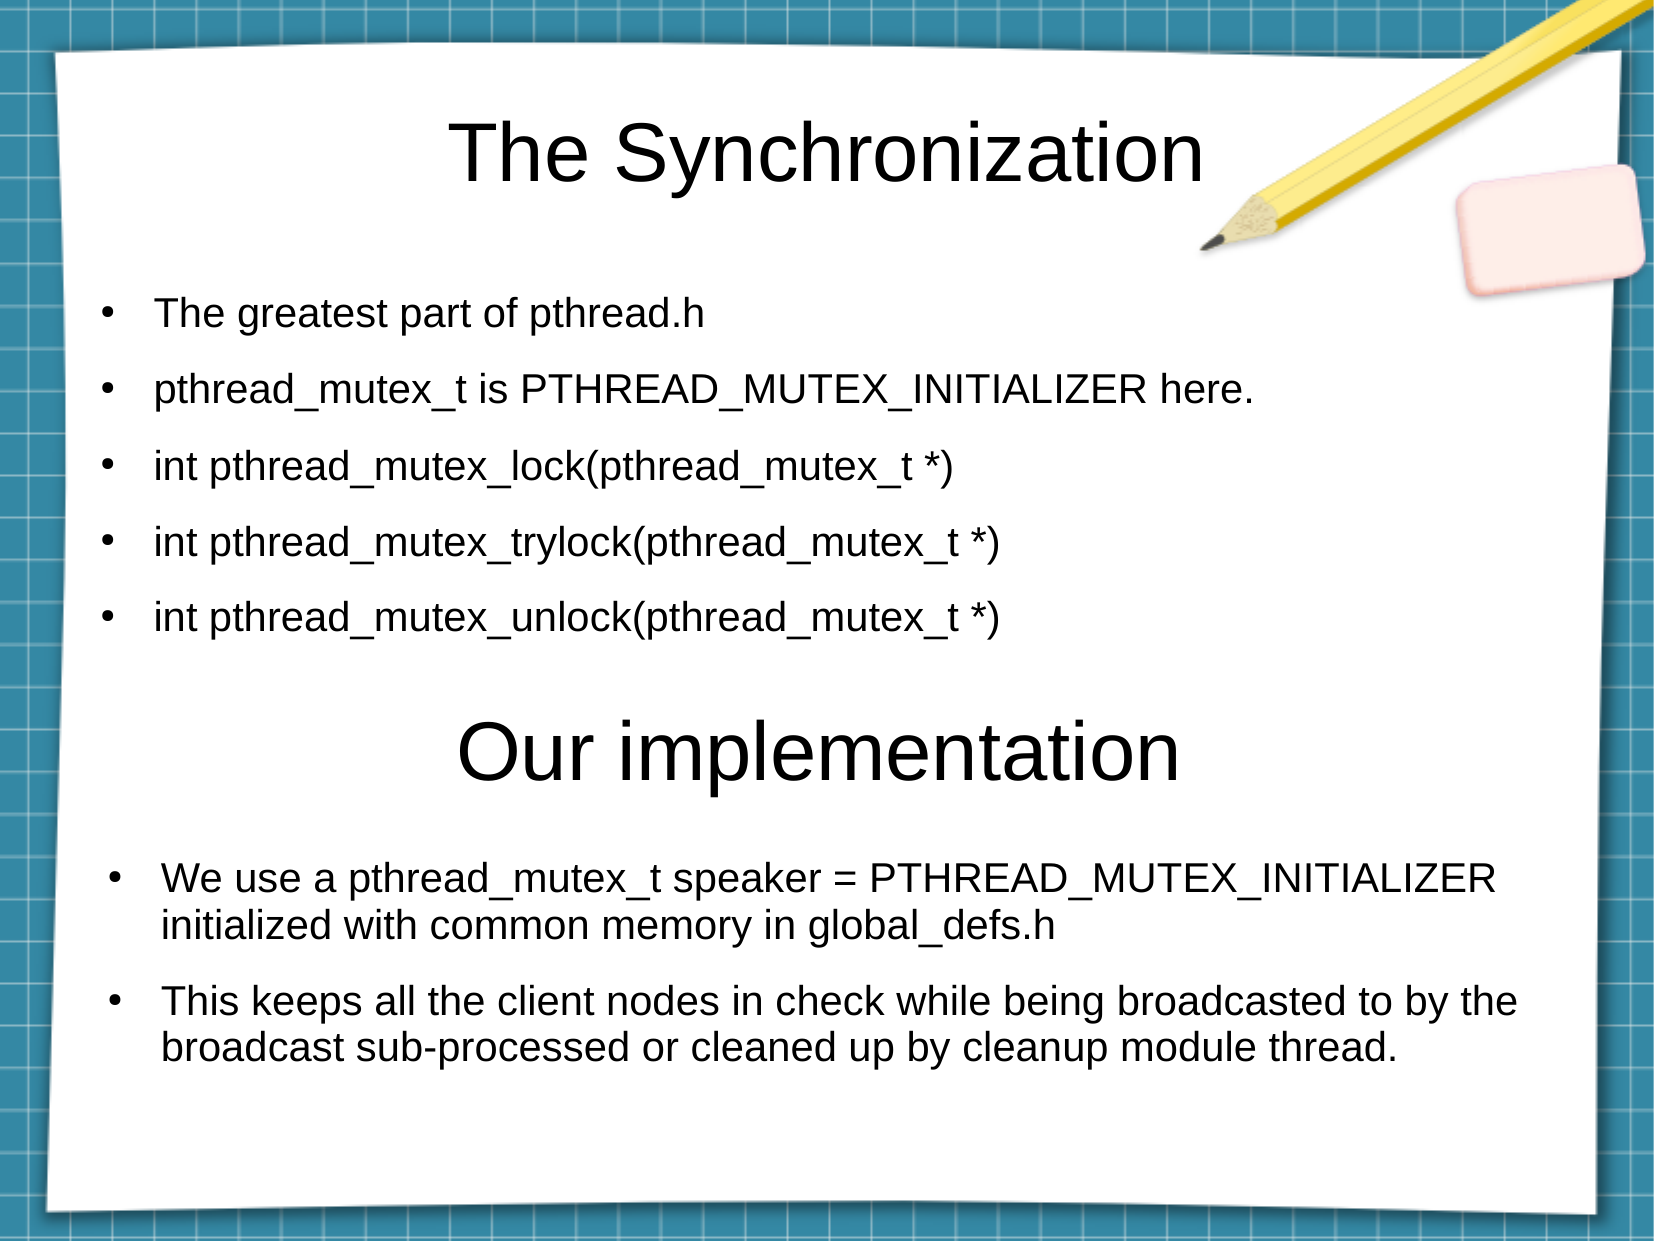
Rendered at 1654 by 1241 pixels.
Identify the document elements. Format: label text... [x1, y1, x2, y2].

picture [0, 0, 1654, 1241]
list We use a pthread_mutex_t speaker = PTHREAD_MUTEX_INITIALIZER initialized with common memory in global_defs.h This keeps all the client nodes in check while being broadcasted to by the broadcast sub-processed or cleaned up by cleanup module thread. [90, 855, 1579, 1180]
title The Synchronization [82, 49, 1571, 257]
title Our implementation [75, 647, 1564, 856]
list The greatest part of pthread.h pthread_mutex_t is PTHREAD_MUTEX_INITIALIZER here. int pthread_mutex_lock(pthread_mutex_t *) int pthread_mutex_trylock(pthread_mutex_t *) int pthread_mutex_unlock(pthread_mutex_t *) [82, 290, 1571, 691]
